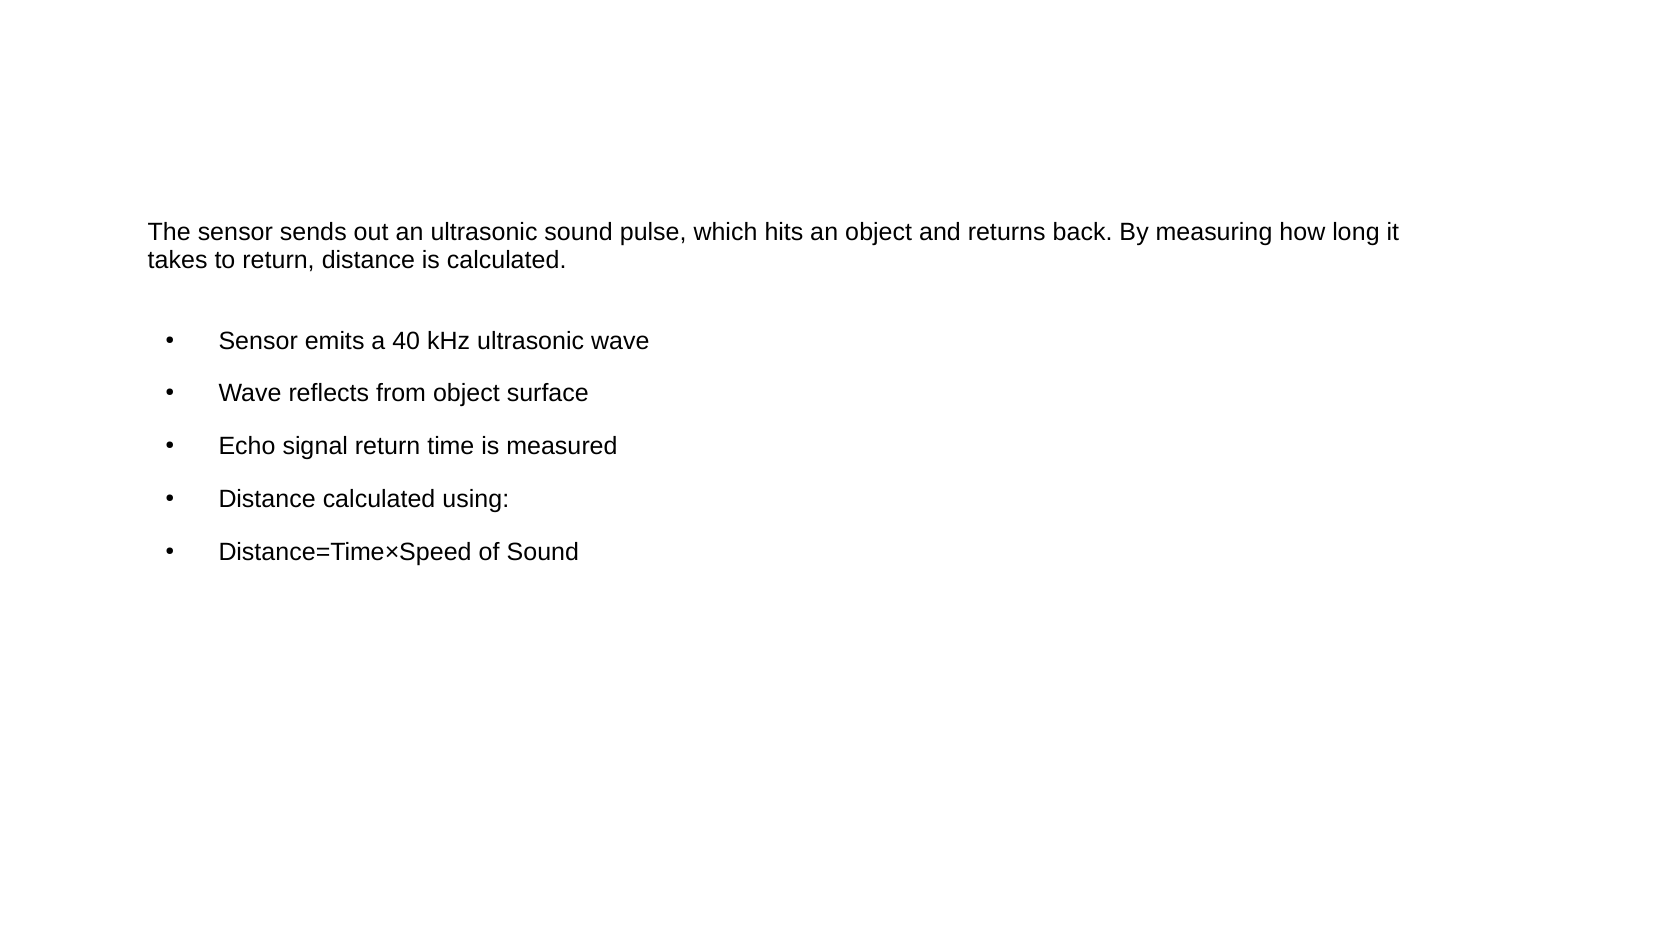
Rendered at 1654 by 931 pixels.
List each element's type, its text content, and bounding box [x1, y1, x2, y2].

list The sensor sends out an ultrasonic sound pulse, which hits an object and returns back. By measuring how long it takes to return, distance is calculated. Sensor emits a 40 kHz ultrasonic wave Wave reflects from object surface Echo signal return time is measured Distance calculated using: Distance=Time×Speed of Sound [147, 217, 1424, 758]
